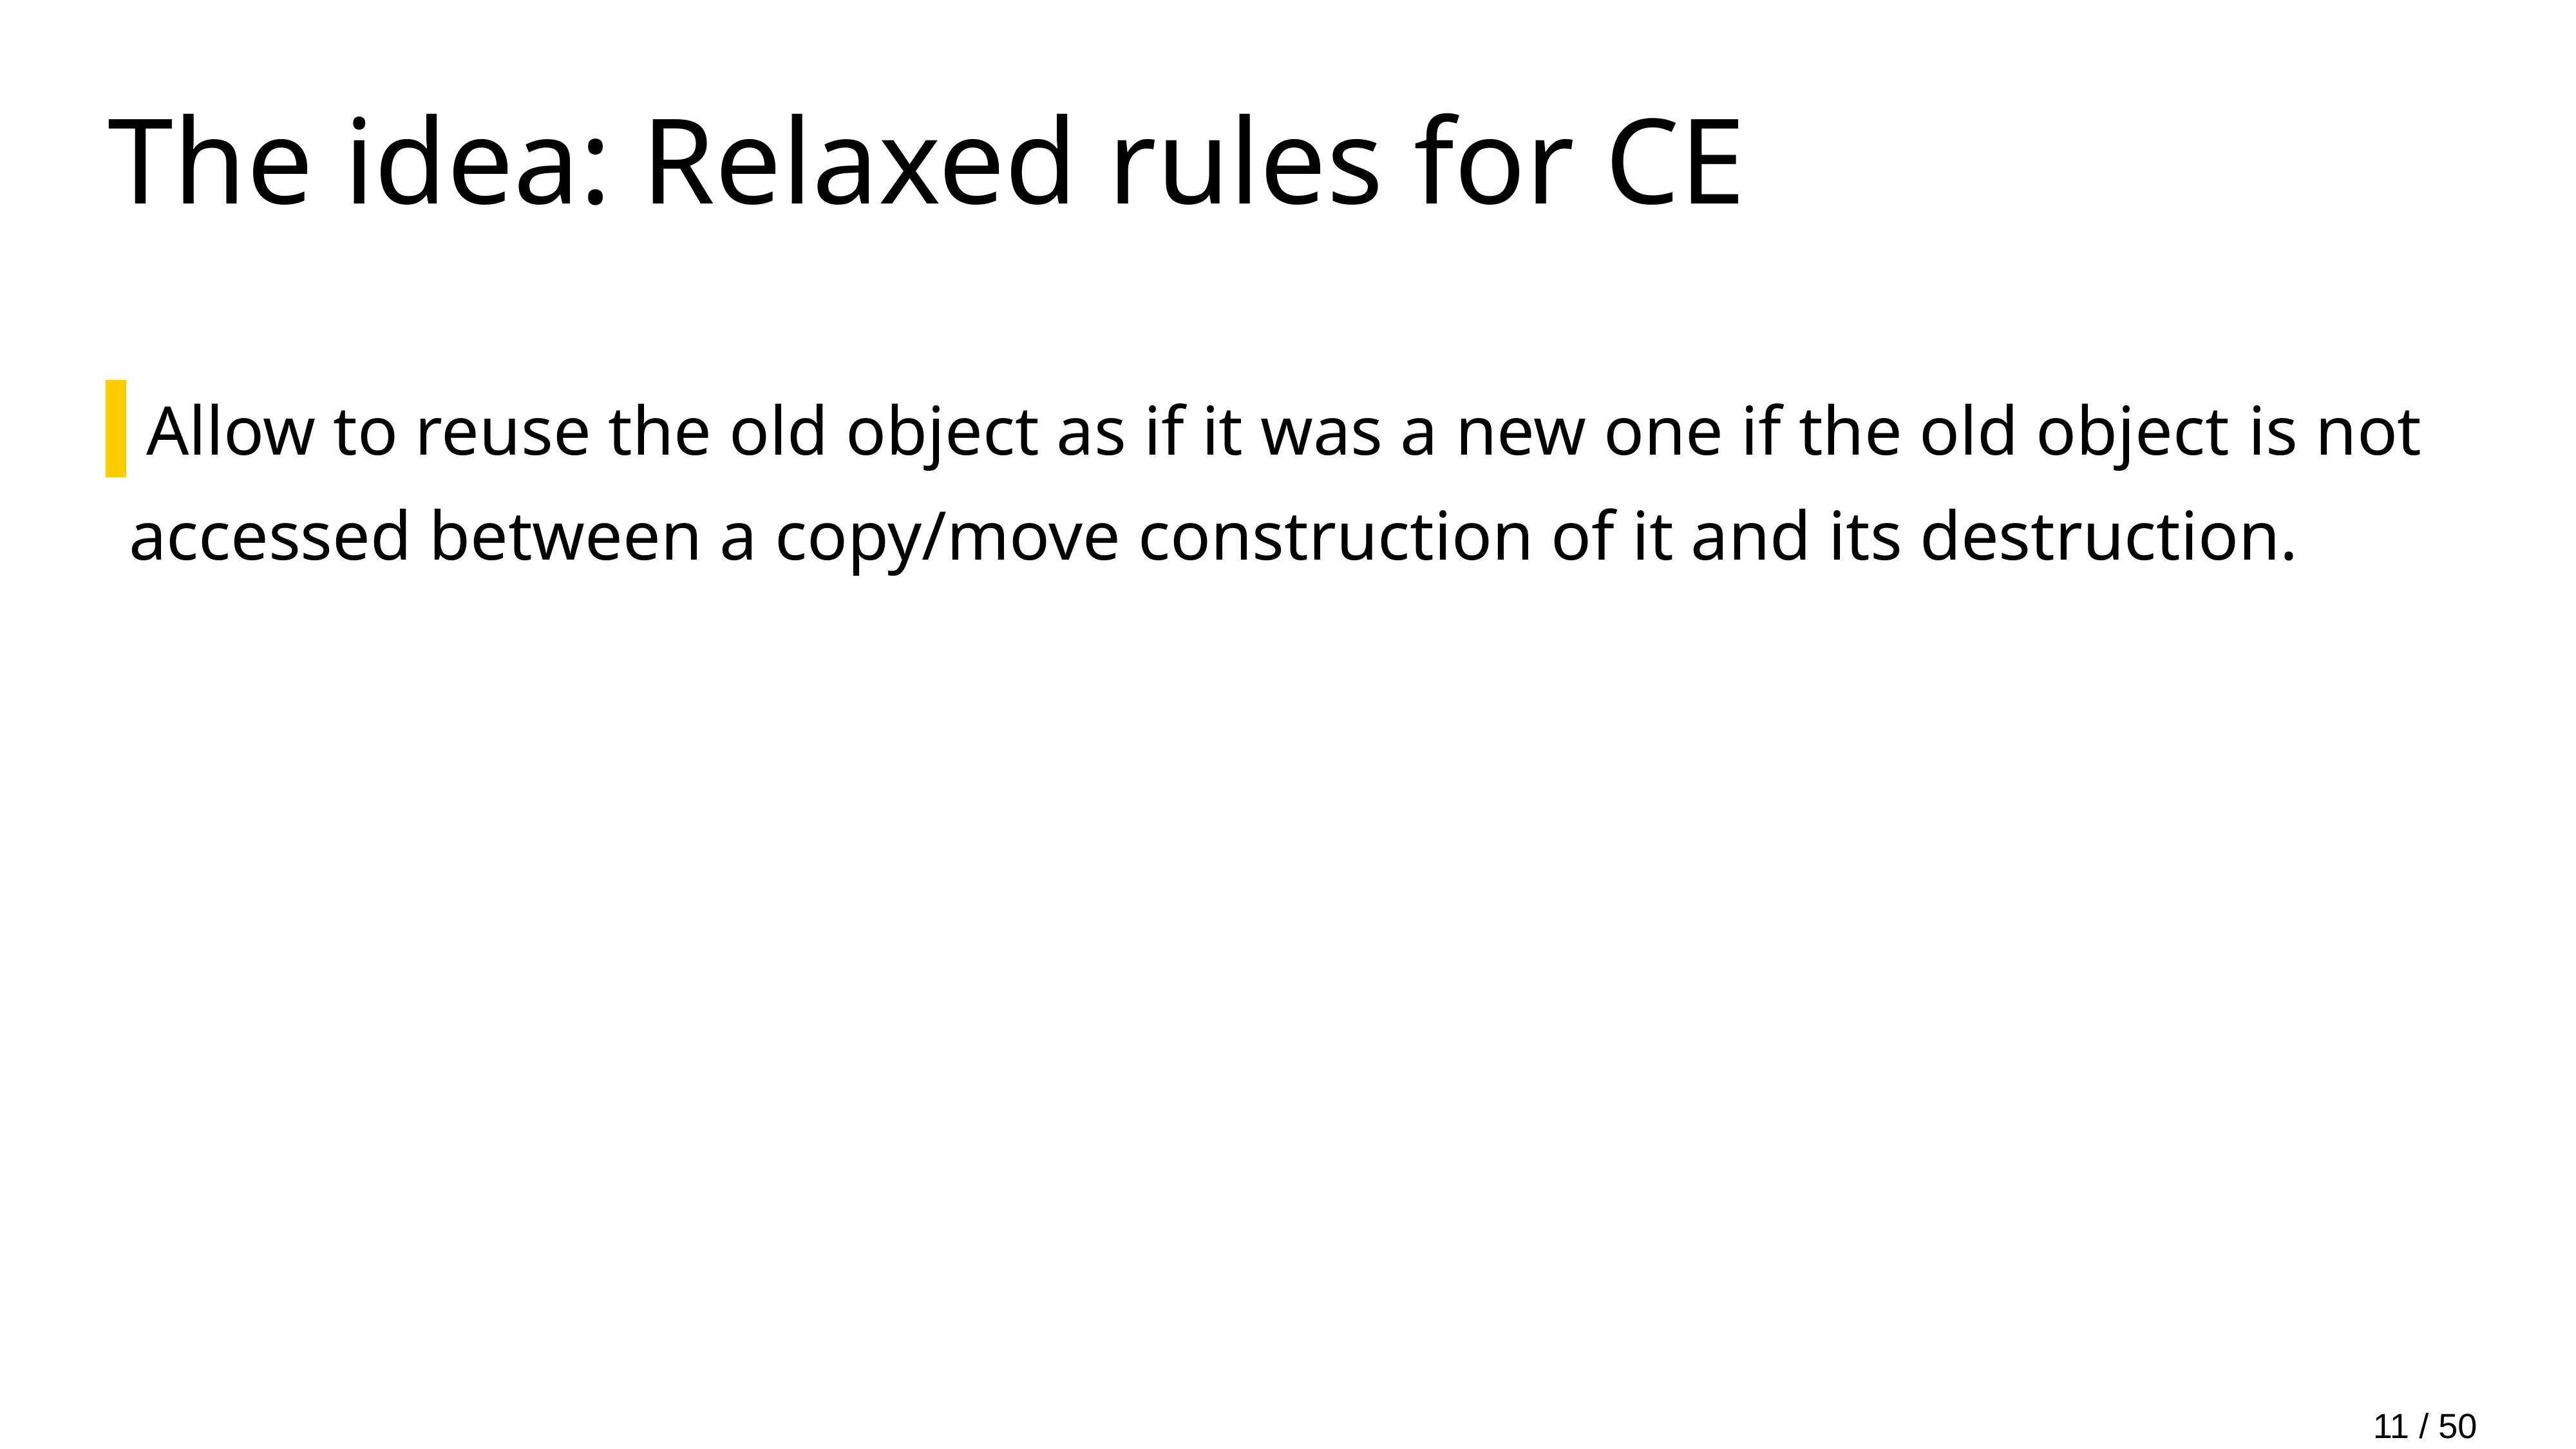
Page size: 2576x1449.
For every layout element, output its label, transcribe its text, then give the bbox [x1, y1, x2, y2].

title The idea: Relaxed rules for CE [108, 80, 2468, 242]
text_box Allow to reuse the old object as if it was a new one if the old object is not accessed between a copy/move construction of it and its destruction. [96, 364, 2512, 1419]
text_box <number> / 50 [2363, 1402, 2576, 1449]
